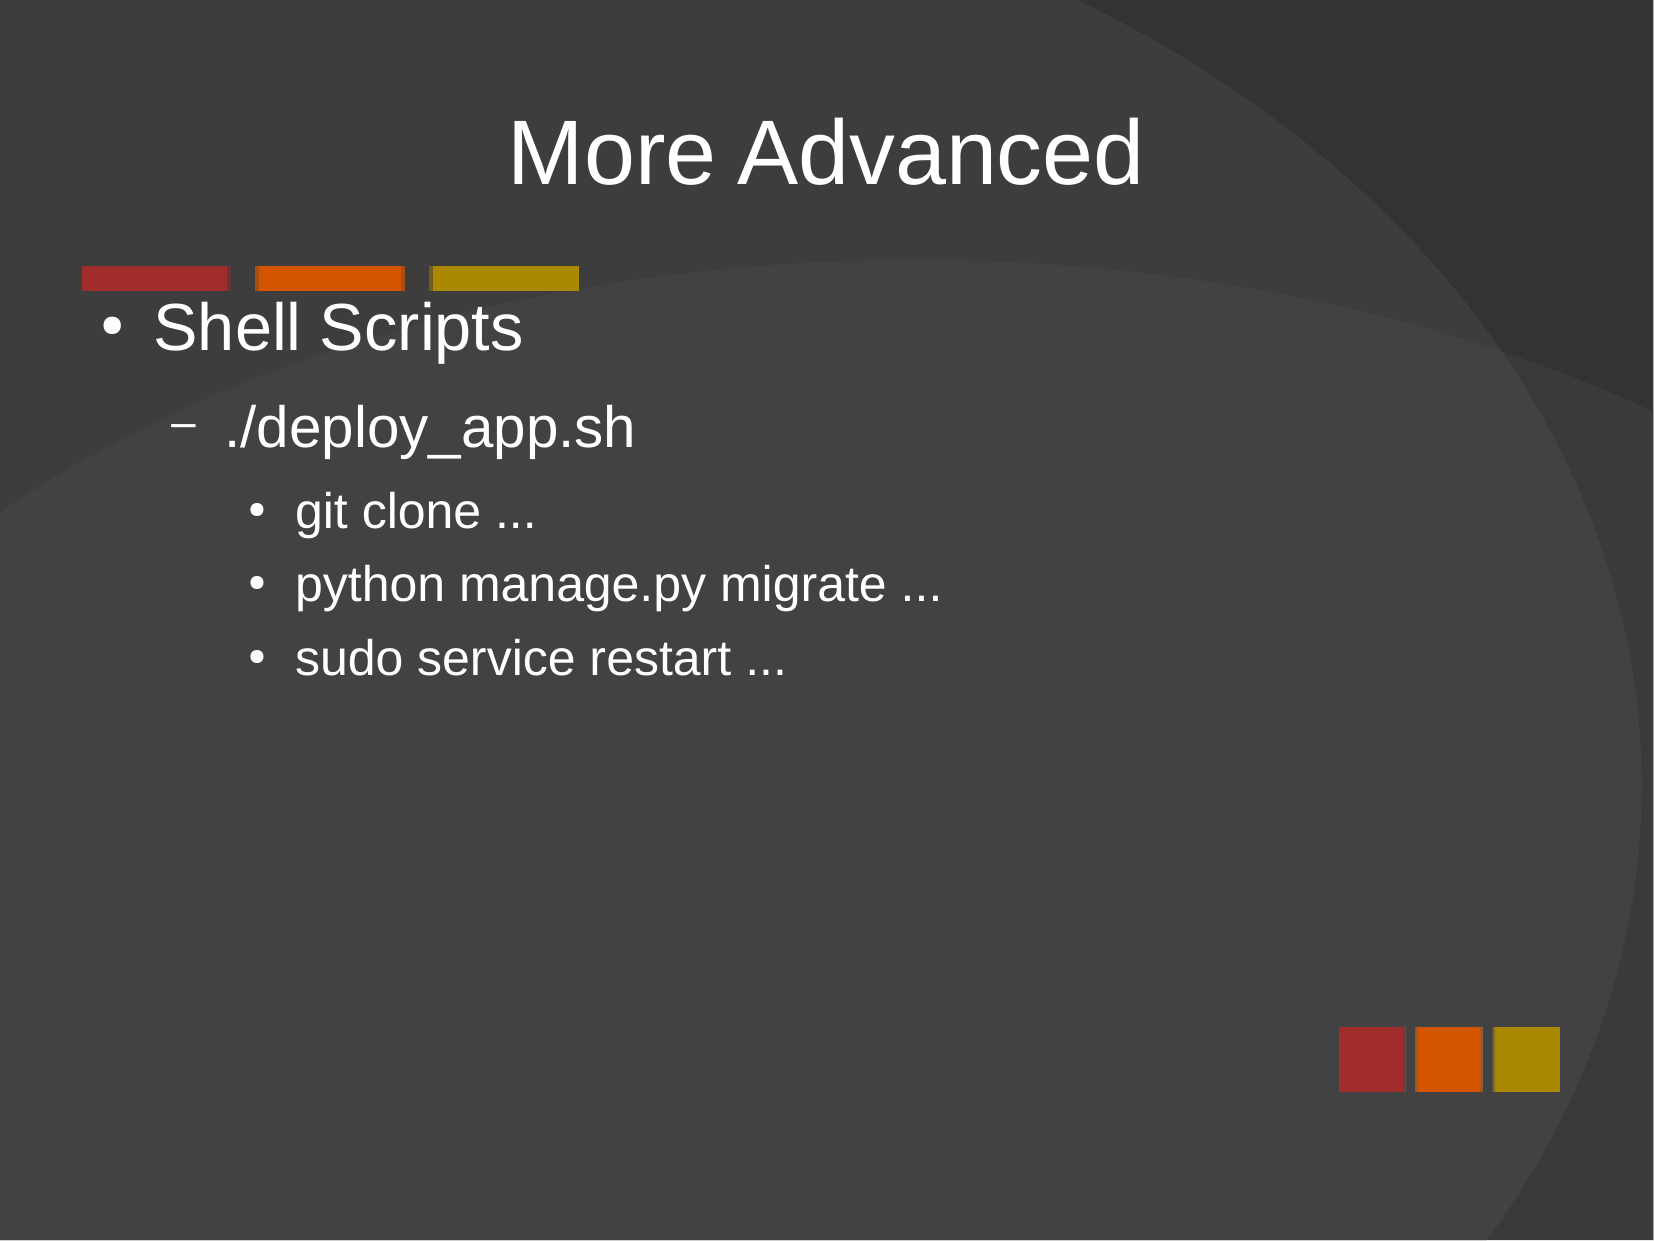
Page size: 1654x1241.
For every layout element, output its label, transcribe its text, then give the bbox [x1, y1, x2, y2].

picture [1339, 1027, 1560, 1092]
title More Advanced [82, 49, 1571, 257]
picture [82, 266, 579, 290]
list Shell Scripts ./deploy_app.sh git clone ... python manage.py migrate ... sudo service restart ... [82, 290, 1571, 1010]
